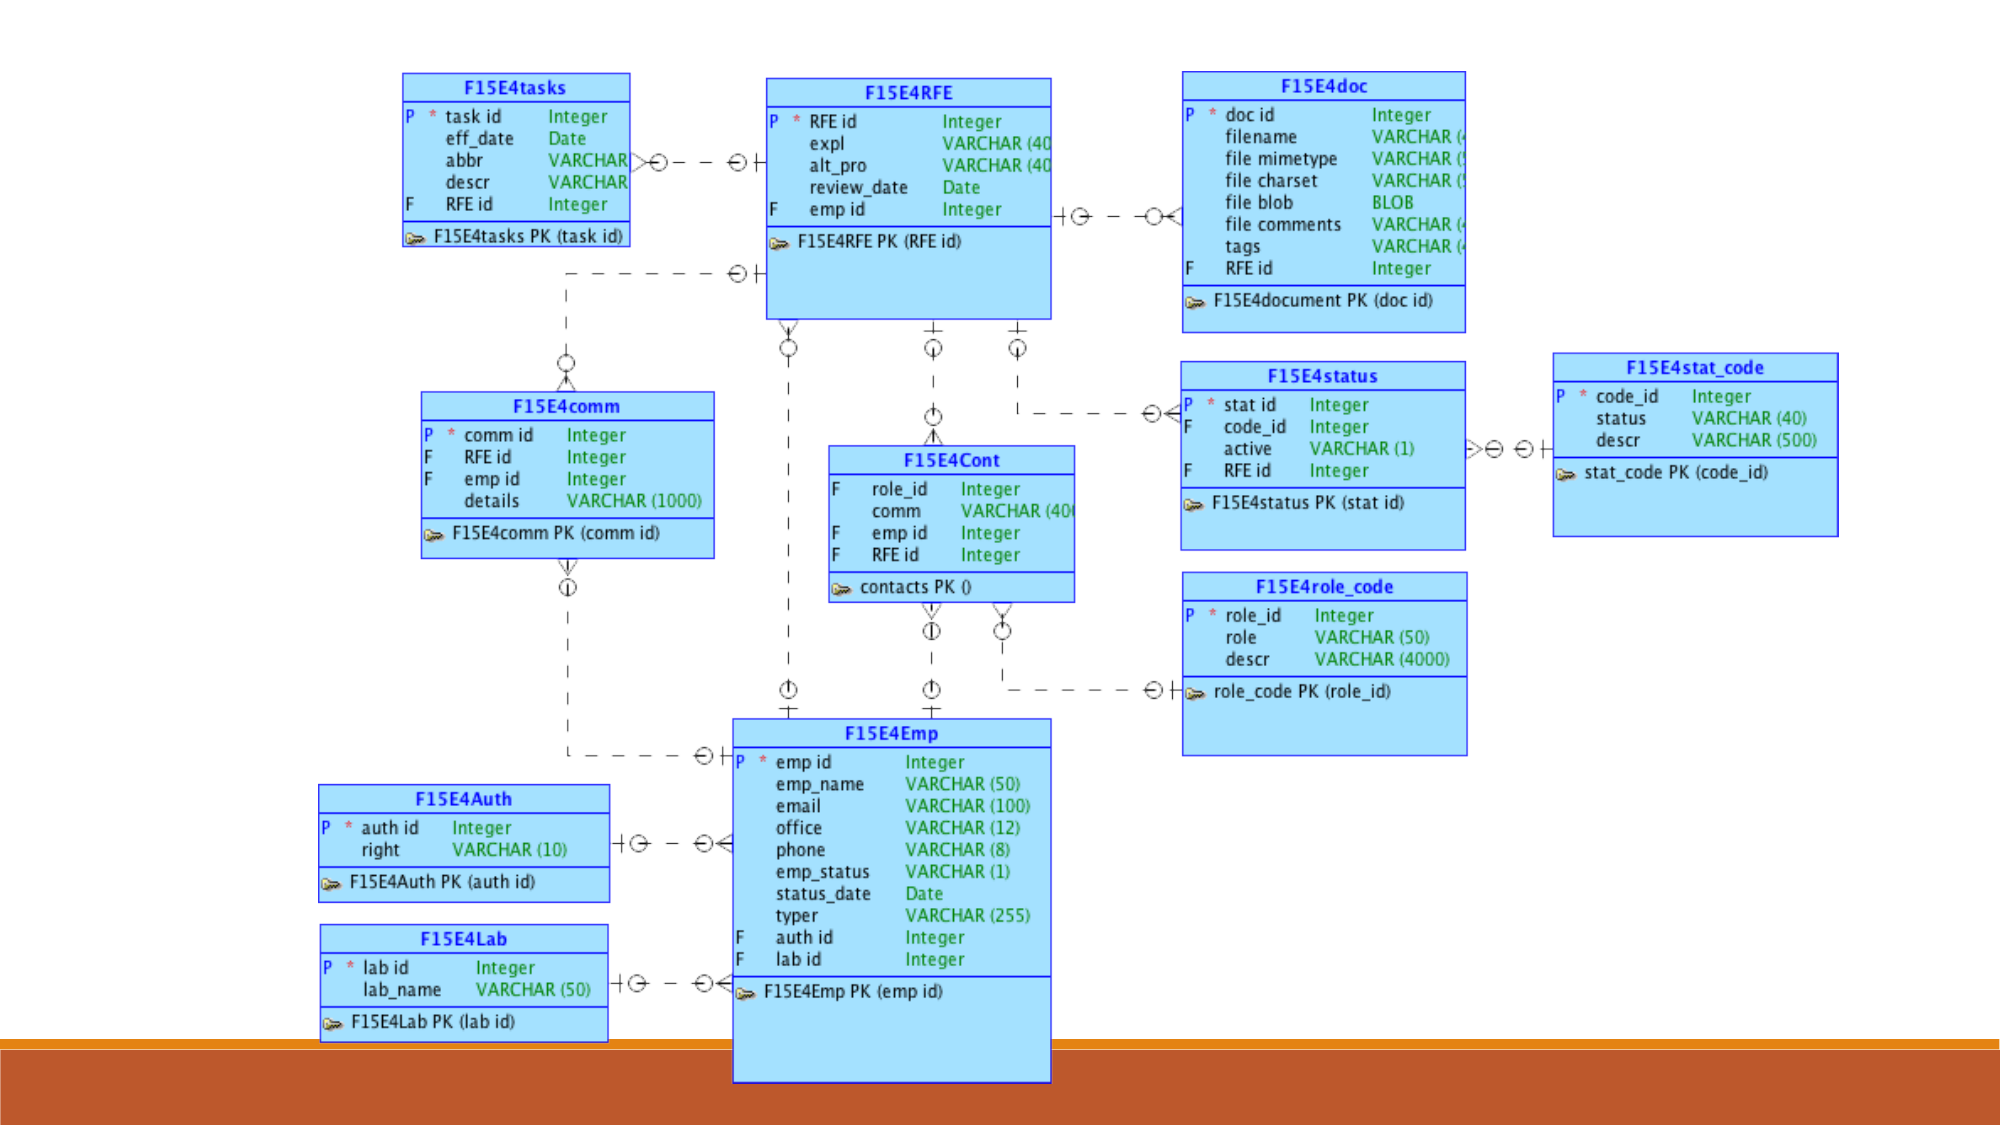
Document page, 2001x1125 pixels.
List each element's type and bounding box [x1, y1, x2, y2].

picture [318, 71, 1839, 1084]
